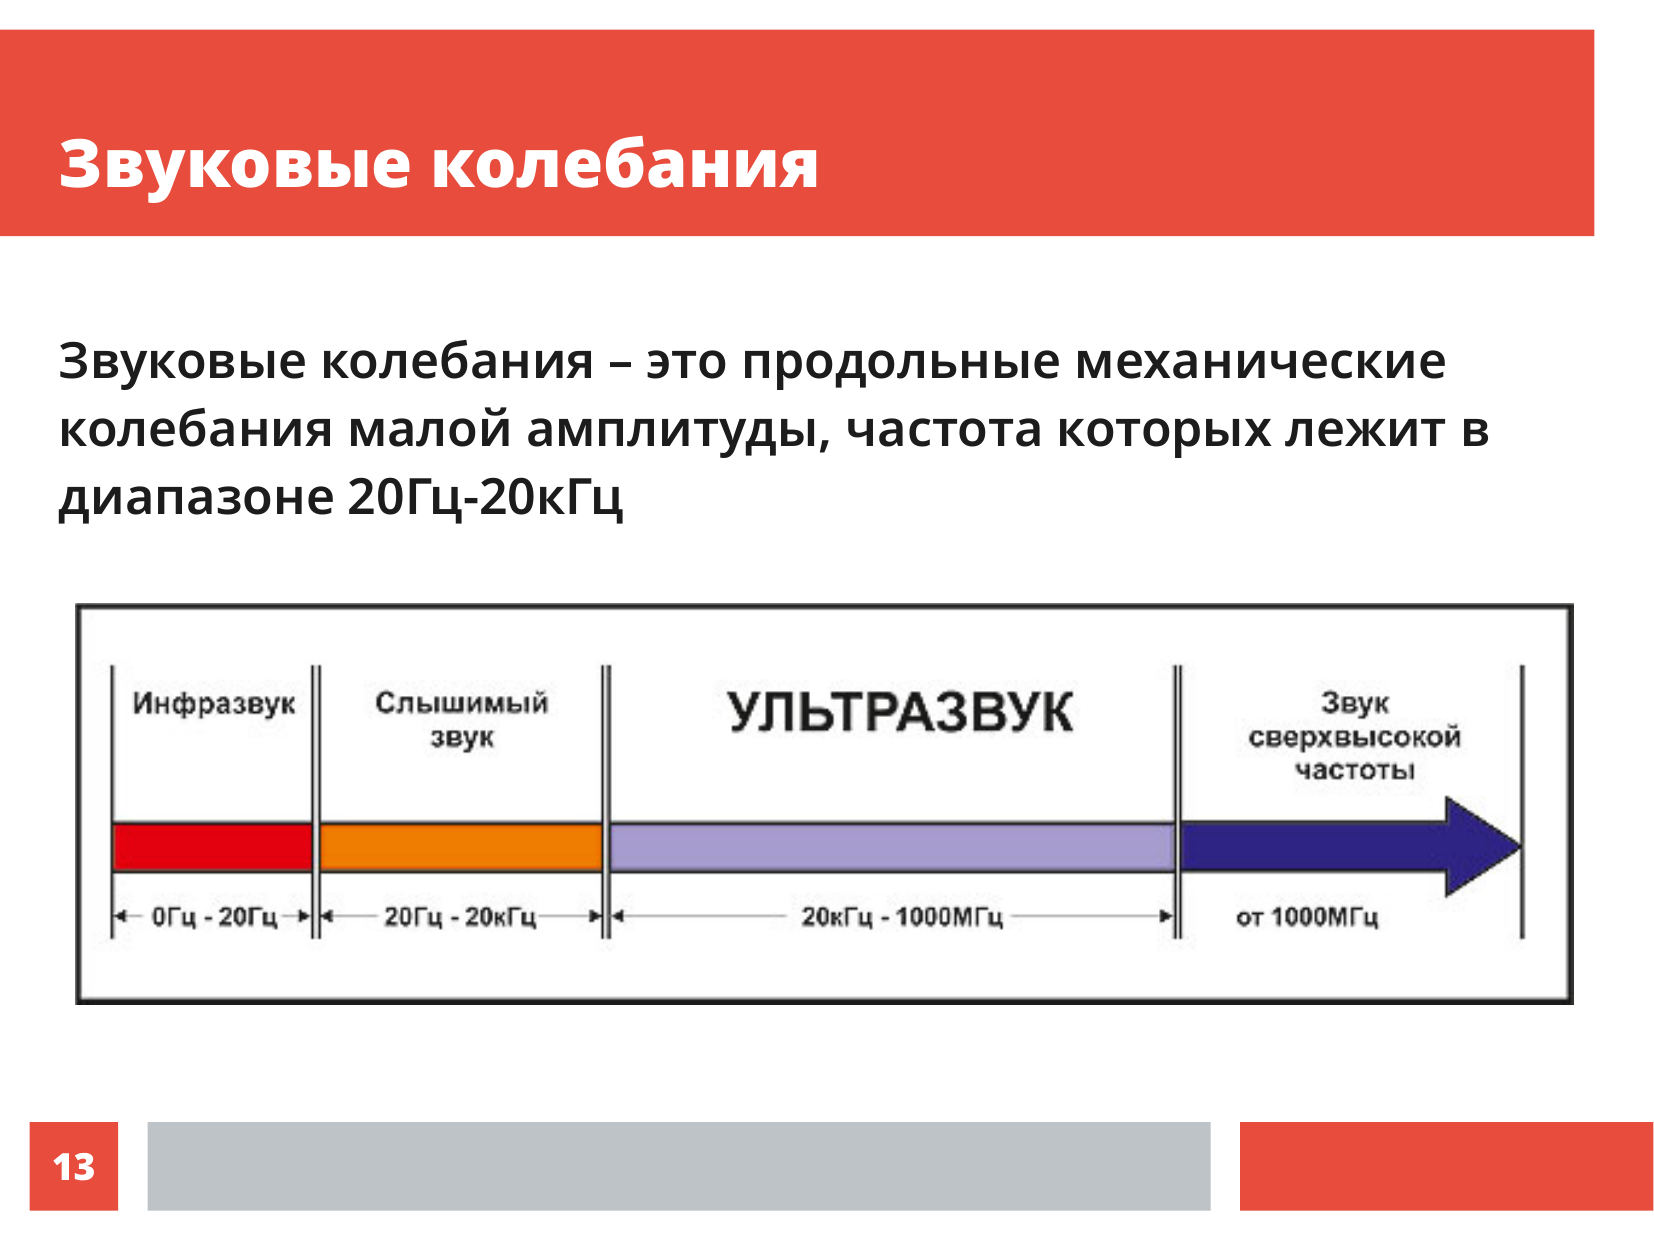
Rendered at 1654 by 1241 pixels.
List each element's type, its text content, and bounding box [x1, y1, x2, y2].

title Звуковые колебания [59, 59, 1595, 207]
picture [75, 603, 1574, 1006]
list Звуковые колебания – это продольные механические колебания малой амплитуды, частота которых лежит в диапазоне 20Гц-20кГц [59, 324, 1565, 1093]
